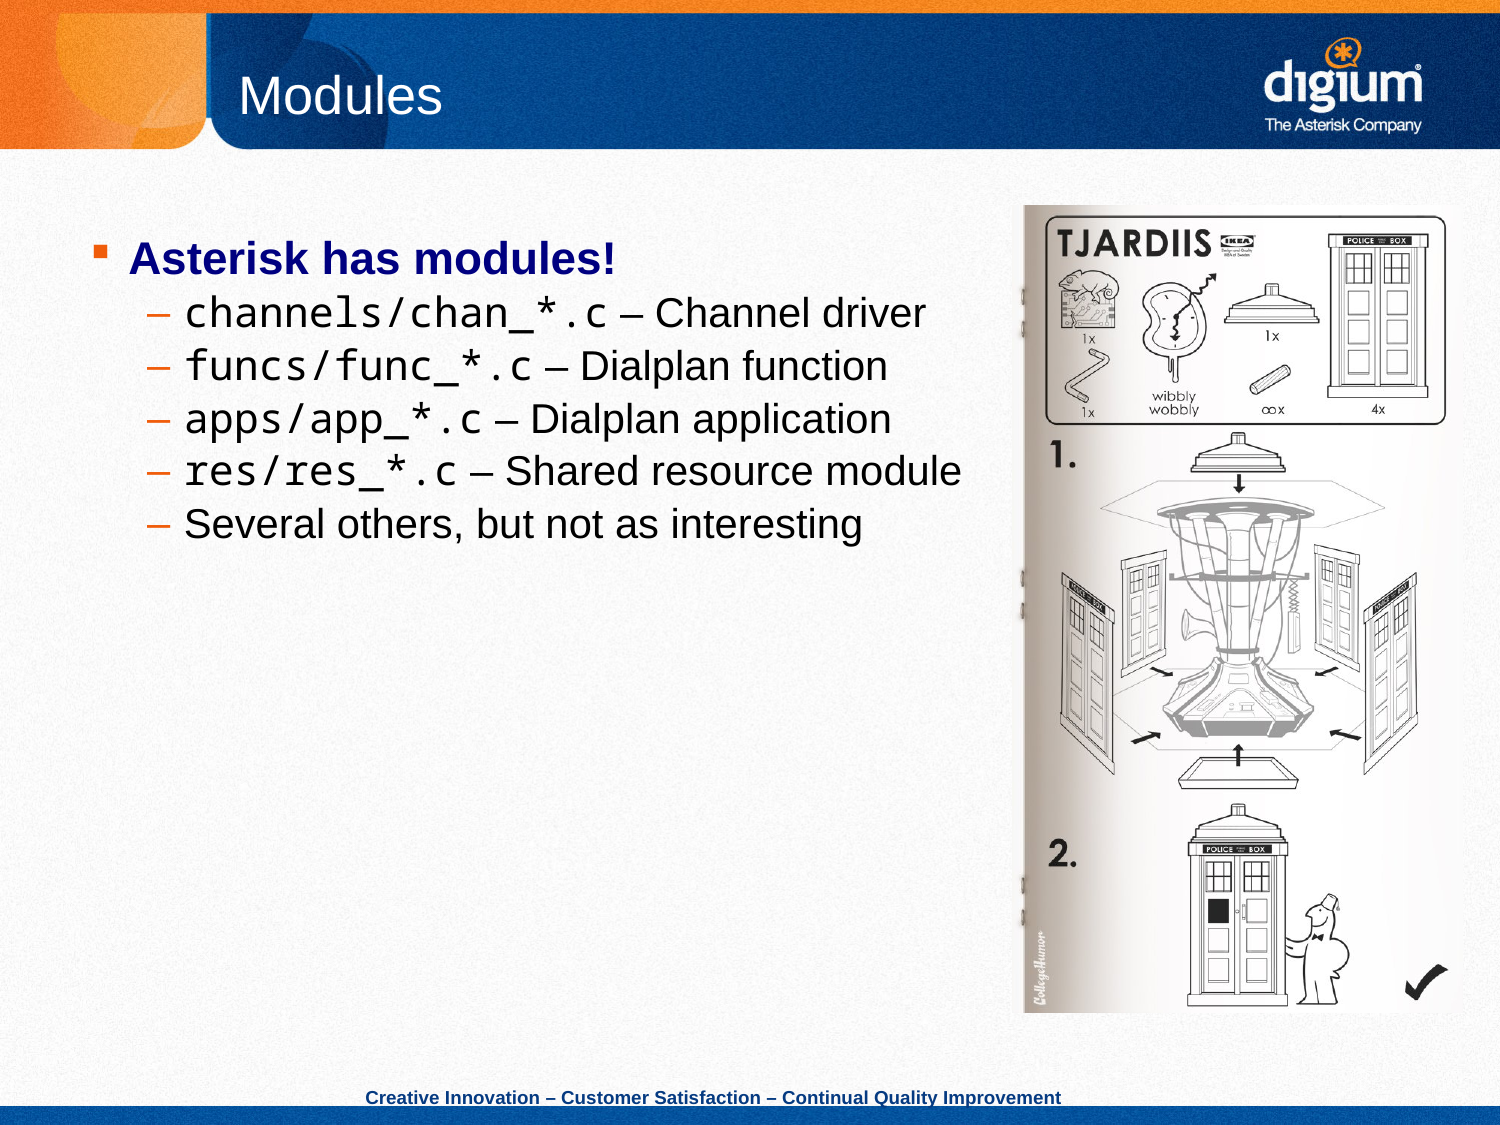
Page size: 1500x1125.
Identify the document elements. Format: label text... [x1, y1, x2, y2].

picture [0, 0, 1500, 1125]
list Asterisk has modules! channels/chan_*.c – Channel driver funcs/func_*.c – Dialplan function apps/app_*.c – Dialplan application res/res_*.c – Shared resource module Several others, but not as interesting [75, 224, 1012, 878]
title Modules [238, 27, 1243, 127]
